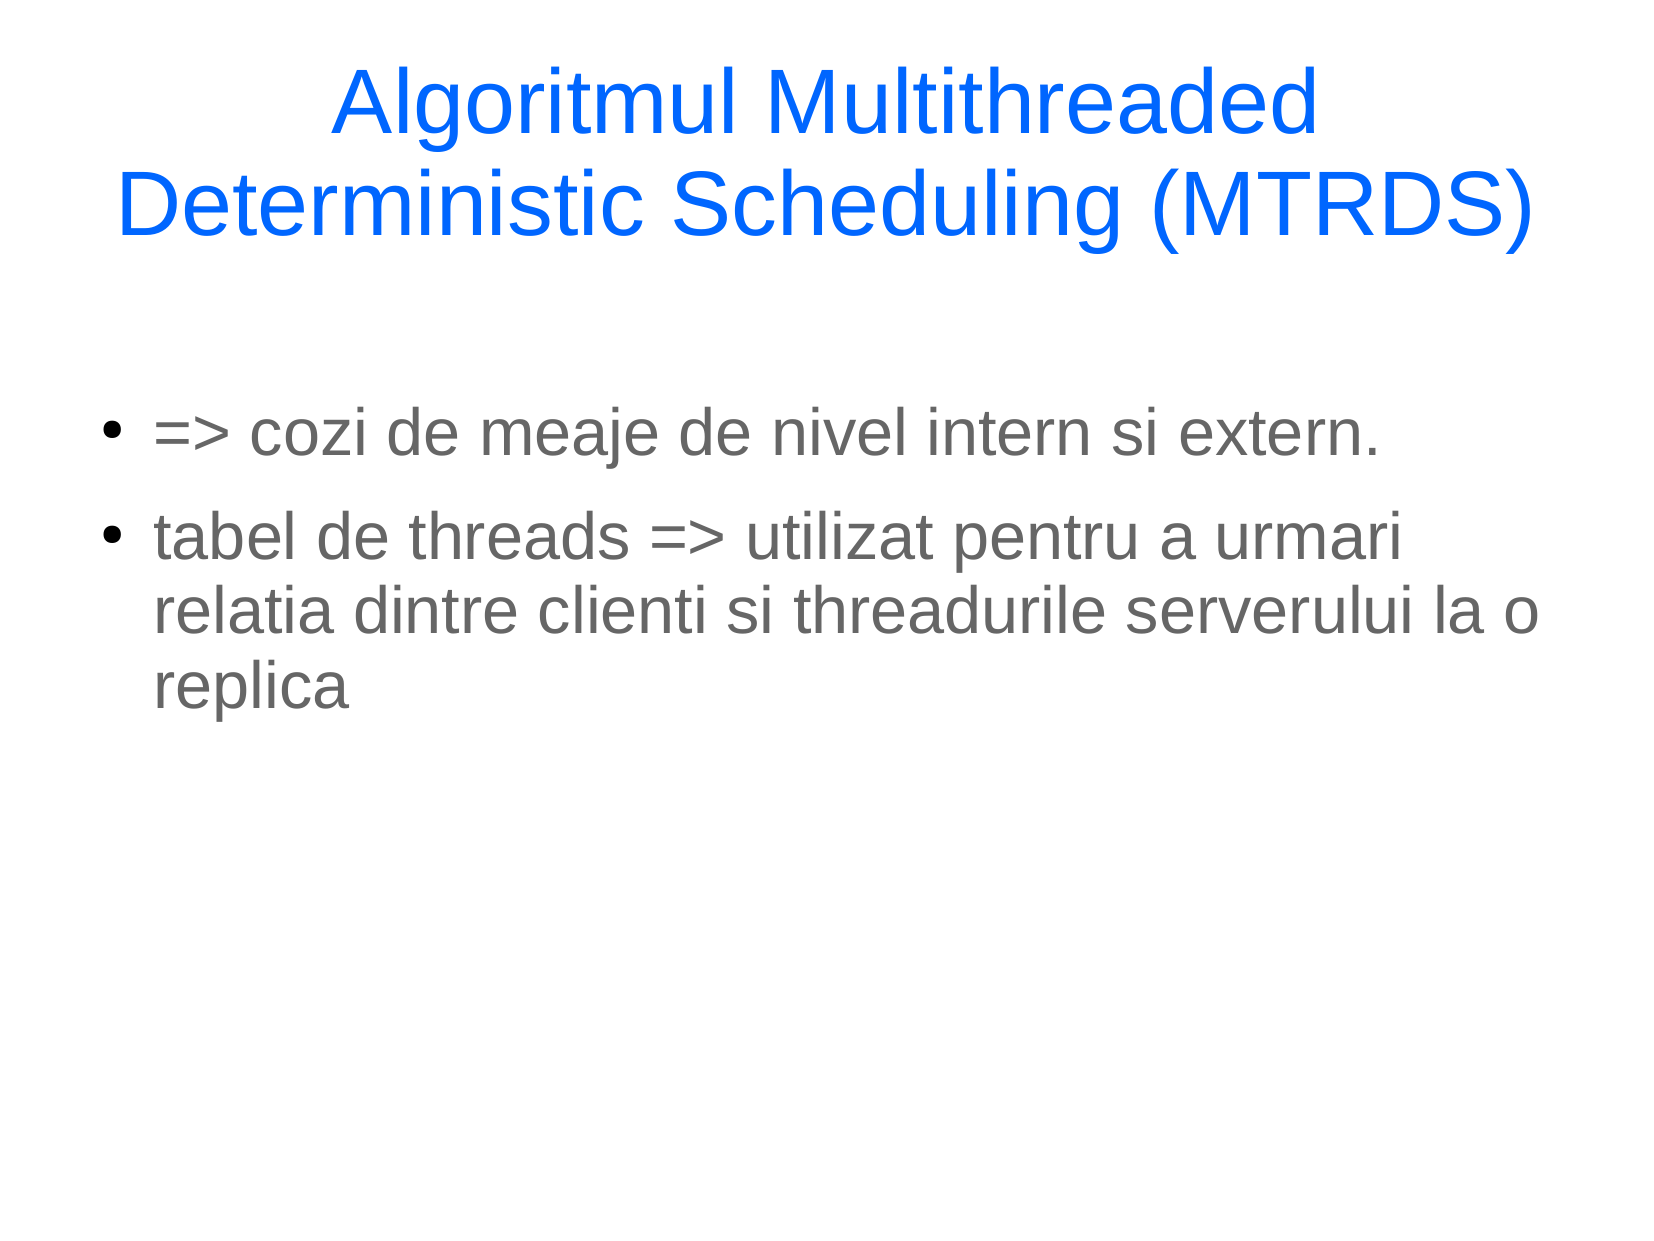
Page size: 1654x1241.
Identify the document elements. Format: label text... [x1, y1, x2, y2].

title Algoritmul Multithreaded Deterministic Scheduling (MTRDS) [82, 49, 1571, 257]
list => cozi de meaje de nivel intern si extern. tabel de threads => utilizat pentru a urmari relatia dintre clienti si threadurile serverului la o replica [82, 290, 1571, 1010]
